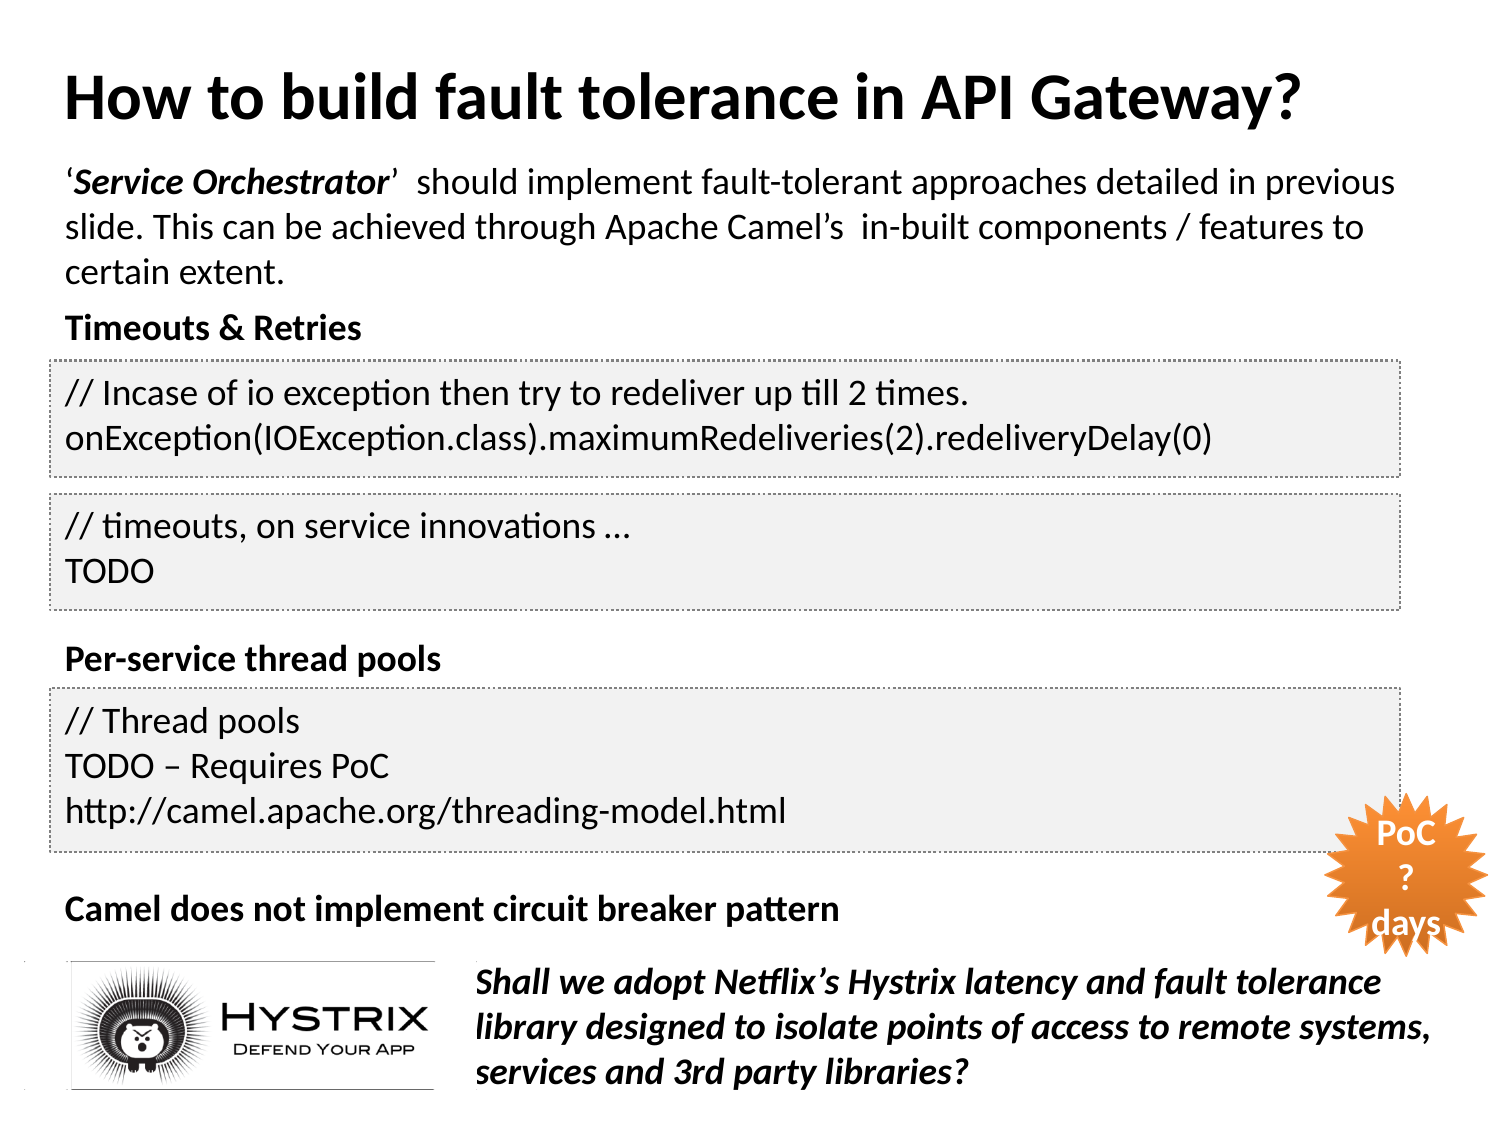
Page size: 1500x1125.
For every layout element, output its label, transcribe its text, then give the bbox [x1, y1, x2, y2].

text_box Shall we adopt Netflix’s Hystrix latency and fault tolerance library designed to isolate points of access to remote systems, services and 3rd party libraries? [460, 949, 1450, 1100]
title How to build fault tolerance in API Gateway? [50, 45, 1425, 149]
text_box ‘Service Orchestrator’ should implement fault-tolerant approaches detailed in previous slide. This can be achieved through Apache Camel’s in-built components / features to certain extent. [50, 149, 1425, 300]
text_box // Incase of io exception then try to redeliver up till 2 times. onException(IOException.class).maximumRedeliveries(2).redeliveryDelay(0) [49, 360, 1400, 477]
text_box Camel does not implement circuit breaker pattern [49, 876, 871, 937]
text_box // Thread pools TODO – Requires PoC http://camel.apache.org/threading-model.html [49, 688, 1400, 852]
text_box PoC ? days [1324, 793, 1488, 957]
text_box // timeouts, on service innovations … TODO [49, 493, 1400, 611]
picture [24, 961, 477, 1090]
text_box Per-service thread pools [49, 626, 496, 687]
text_box Timeouts & Retries [49, 295, 391, 356]
